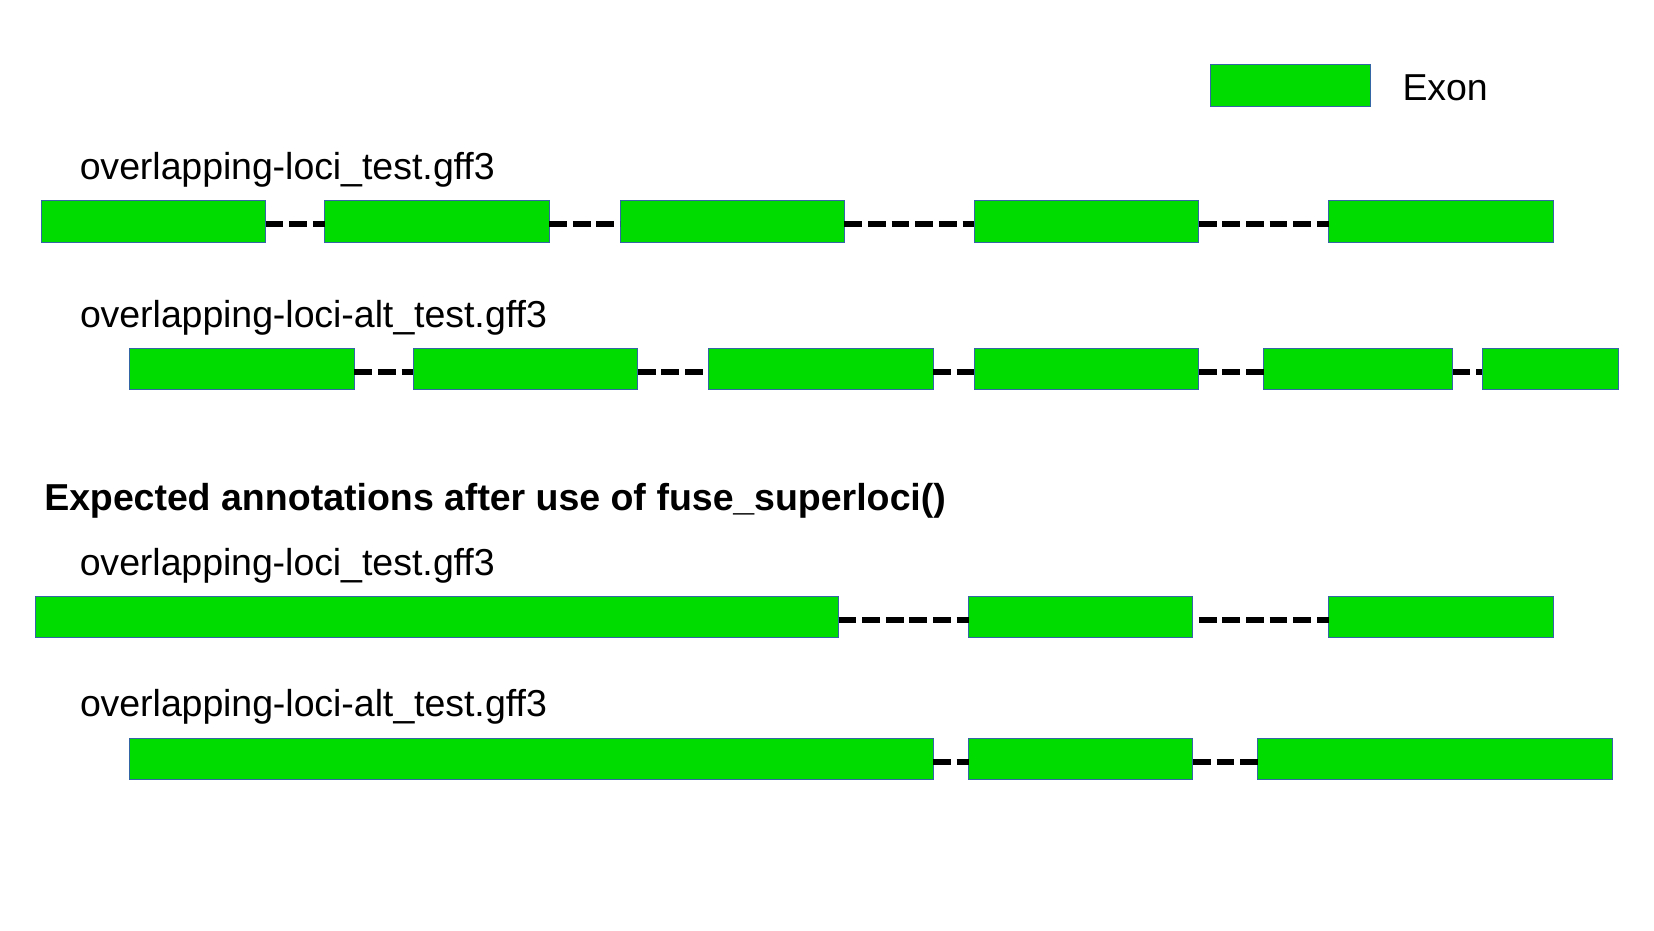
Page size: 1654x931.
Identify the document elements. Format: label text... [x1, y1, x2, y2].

text_box [981, 200, 1199, 243]
text_box [1210, 64, 1371, 107]
text_box [1328, 200, 1554, 243]
text_box [1482, 348, 1619, 390]
text_box [41, 200, 65, 243]
text_box overlapping-loci_test.gff3 [65, 138, 981, 279]
text_box [35, 610, 65, 638]
text_box overlapping-loci-alt_test.gff3 [65, 675, 981, 817]
text_box overlapping-loci-alt_test.gff3 [65, 285, 981, 427]
text_box [981, 738, 1193, 780]
text_box [1328, 596, 1554, 638]
text_box [981, 596, 1193, 638]
text_box [981, 348, 1199, 390]
text_box overlapping-loci_test.gff3 [65, 533, 981, 675]
text_box [1257, 738, 1613, 780]
text_box [1263, 348, 1453, 390]
text_box Expected annotations after use of fuse_superloci() [29, 468, 1093, 610]
text_box Exon [1387, 59, 1536, 116]
